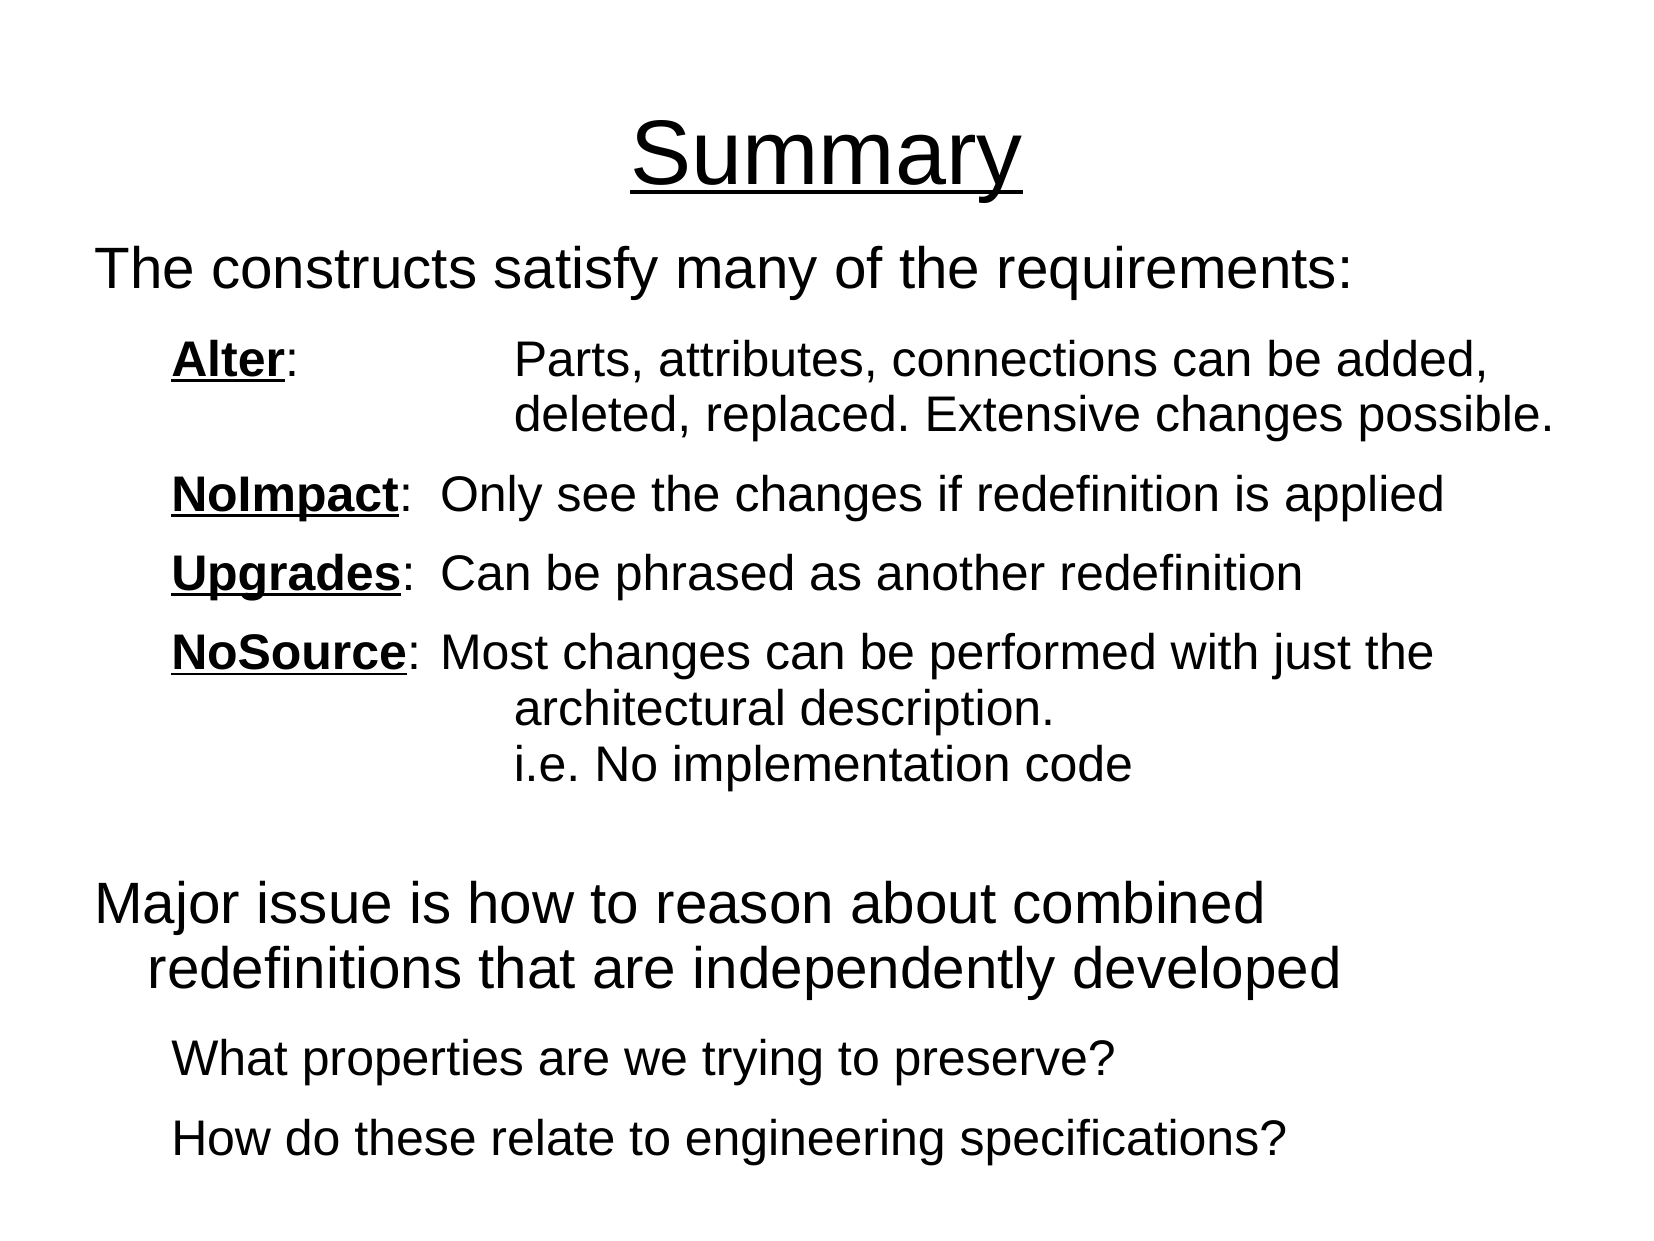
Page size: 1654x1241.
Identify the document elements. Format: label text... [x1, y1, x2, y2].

title Summary [82, 49, 1571, 257]
list The constructs satisfy many of the requirements: Alter: Parts, attributes, connections can be added, deleted, replaced. Extensive changes possible. NoImpact: Only see the changes if redefinition is applied Upgrades: Can be phrased as another redefinition NoSource: Most changes can be performed with just the architectural description. i.e. No implementation code Major issue is how to reason about combined redefinitions that are independently developed What properties are we trying to preserve? How do these relate to engineering specifications? [76, 236, 1565, 1172]
